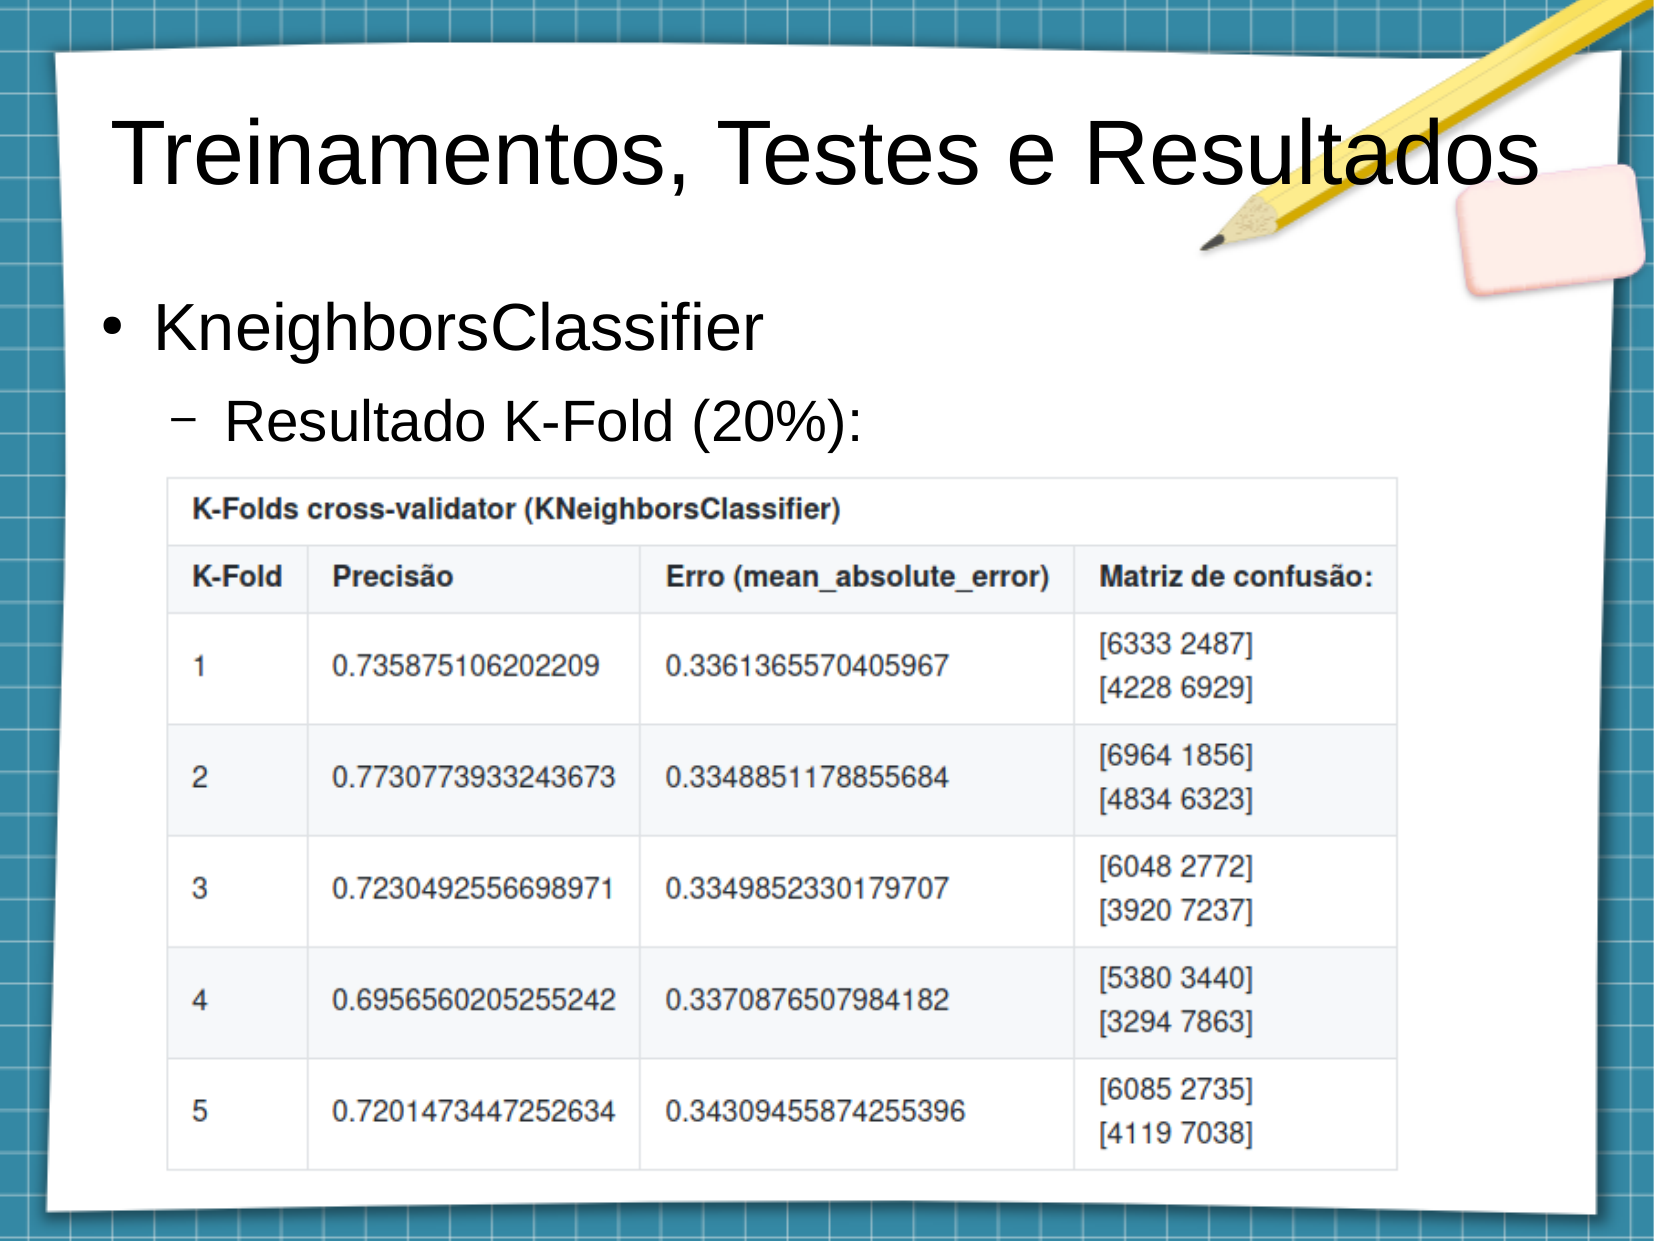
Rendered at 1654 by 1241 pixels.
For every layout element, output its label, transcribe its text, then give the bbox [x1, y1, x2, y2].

title Treinamentos, Testes e Resultados [82, 49, 1571, 257]
list KneighborsClassifier Resultado K-Fold (20%): [82, 290, 1571, 497]
picture [0, 0, 1654, 1241]
